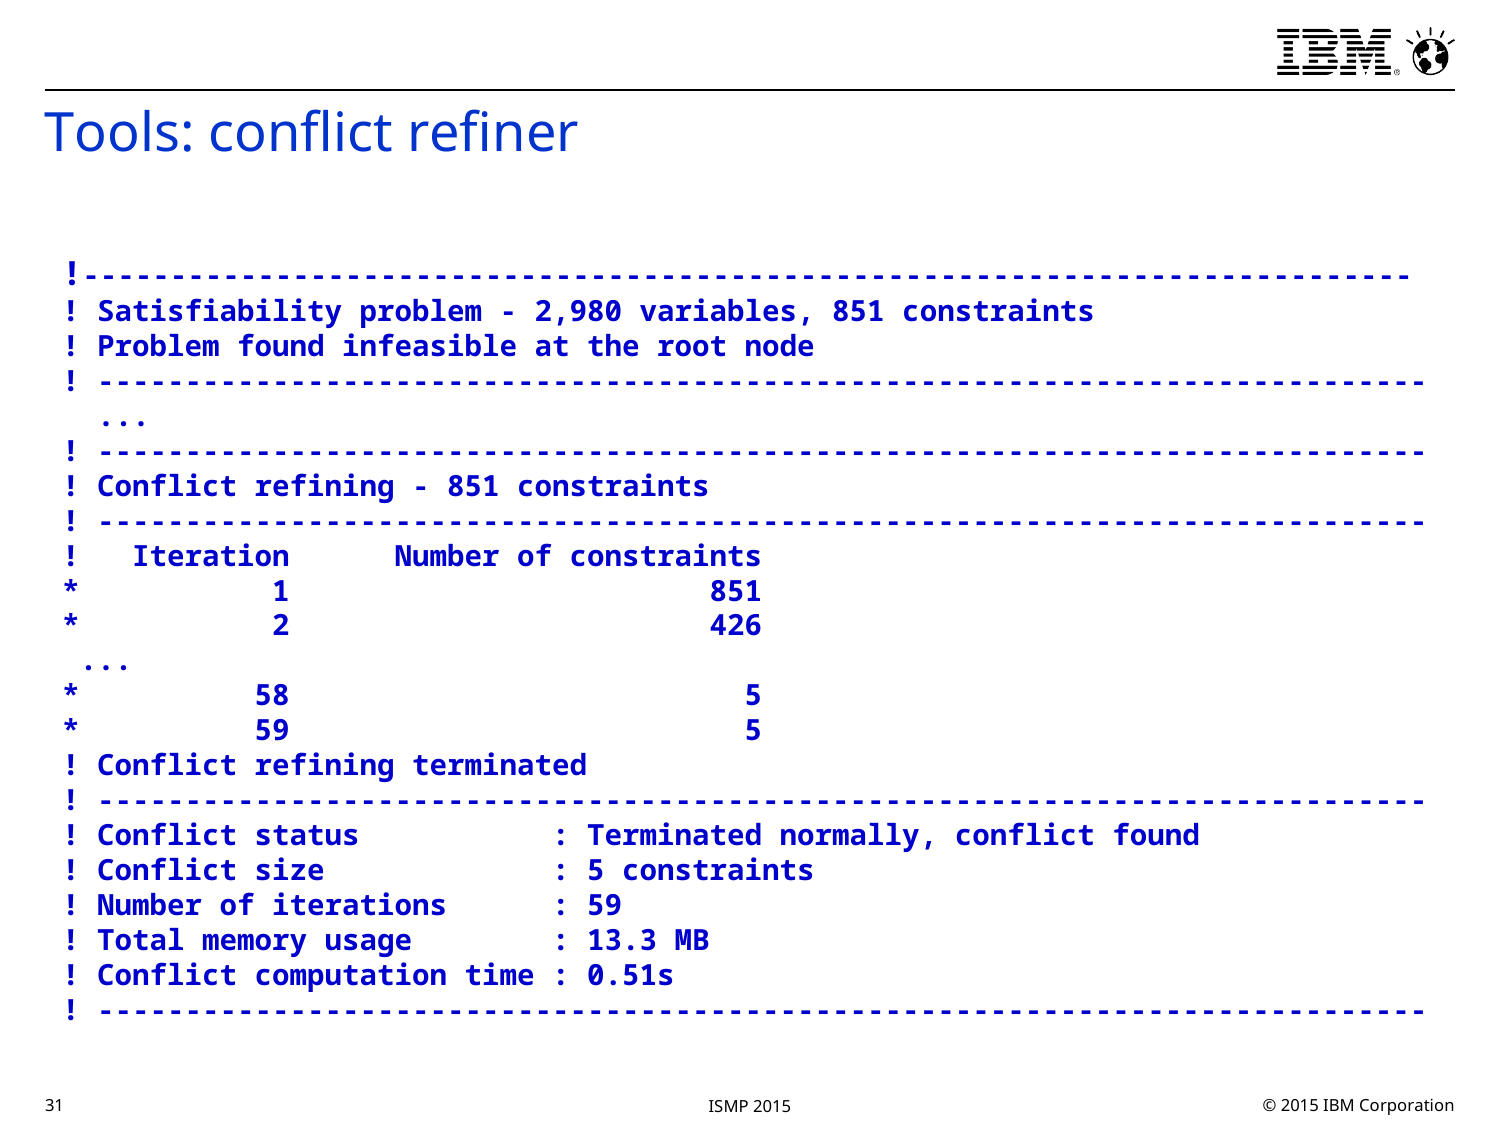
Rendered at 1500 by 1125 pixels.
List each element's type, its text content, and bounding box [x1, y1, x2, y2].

picture [1260, 10, 1468, 90]
list !---------------------------------------------------------------------------- ! Satisfiability problem - 2,980 variables, 851 constraints ! Problem found infeasible at the root node ! ---------------------------------------------------------------------------- ... ! ---------------------------------------------------------------------------- ! Conflict refining - 851 constraints ! ---------------------------------------------------------------------------- ! Iteration Number of constraints * 1 851 * 2 426 ... * 58 5 * 59 5 ! Conflict refining terminated ! ---------------------------------------------------------------------------- ! Conflict status : Terminated normally, conflict found ! Conflict size : 5 constraints ! Number of iterations : 59 ! Total memory usage : 13.3 MB ! Conflict computation time : 0.51s ! ---------------------------------------------------------------------------- [29, 204, 1455, 1069]
title Tools: conflict refiner [29, 97, 1455, 203]
